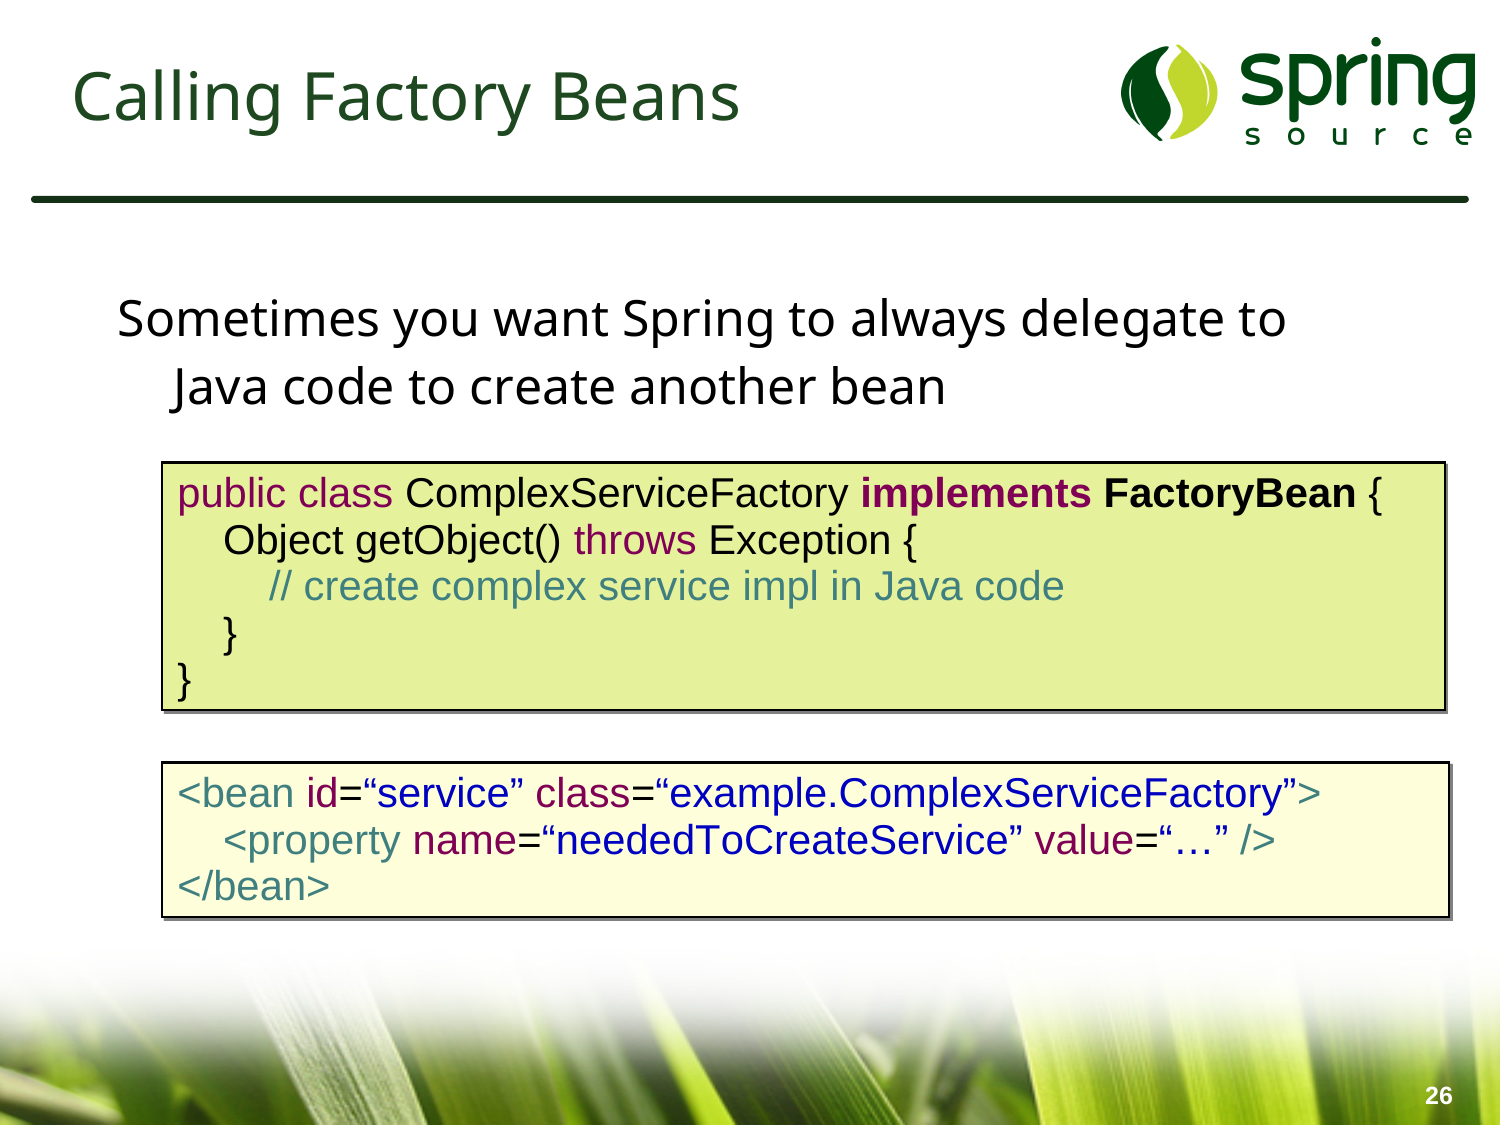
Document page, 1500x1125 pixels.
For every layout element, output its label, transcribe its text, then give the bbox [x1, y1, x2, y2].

list Sometimes you want Spring to always delegate to Java code to create another bean [103, 275, 1394, 938]
picture [1121, 37, 1475, 145]
picture [0, 944, 1500, 1125]
text_box <bean id=“service” class=“example.ComplexServiceFactory”> <property name=“neededToCreateService” value=“…” /> </bean> [162, 762, 1450, 918]
text_box public class ComplexServiceFactory implements FactoryBean { Object getObject() throws Exception { // create complex service impl in Java code } } [162, 462, 1445, 711]
title Calling Factory Beans [56, 13, 1089, 176]
